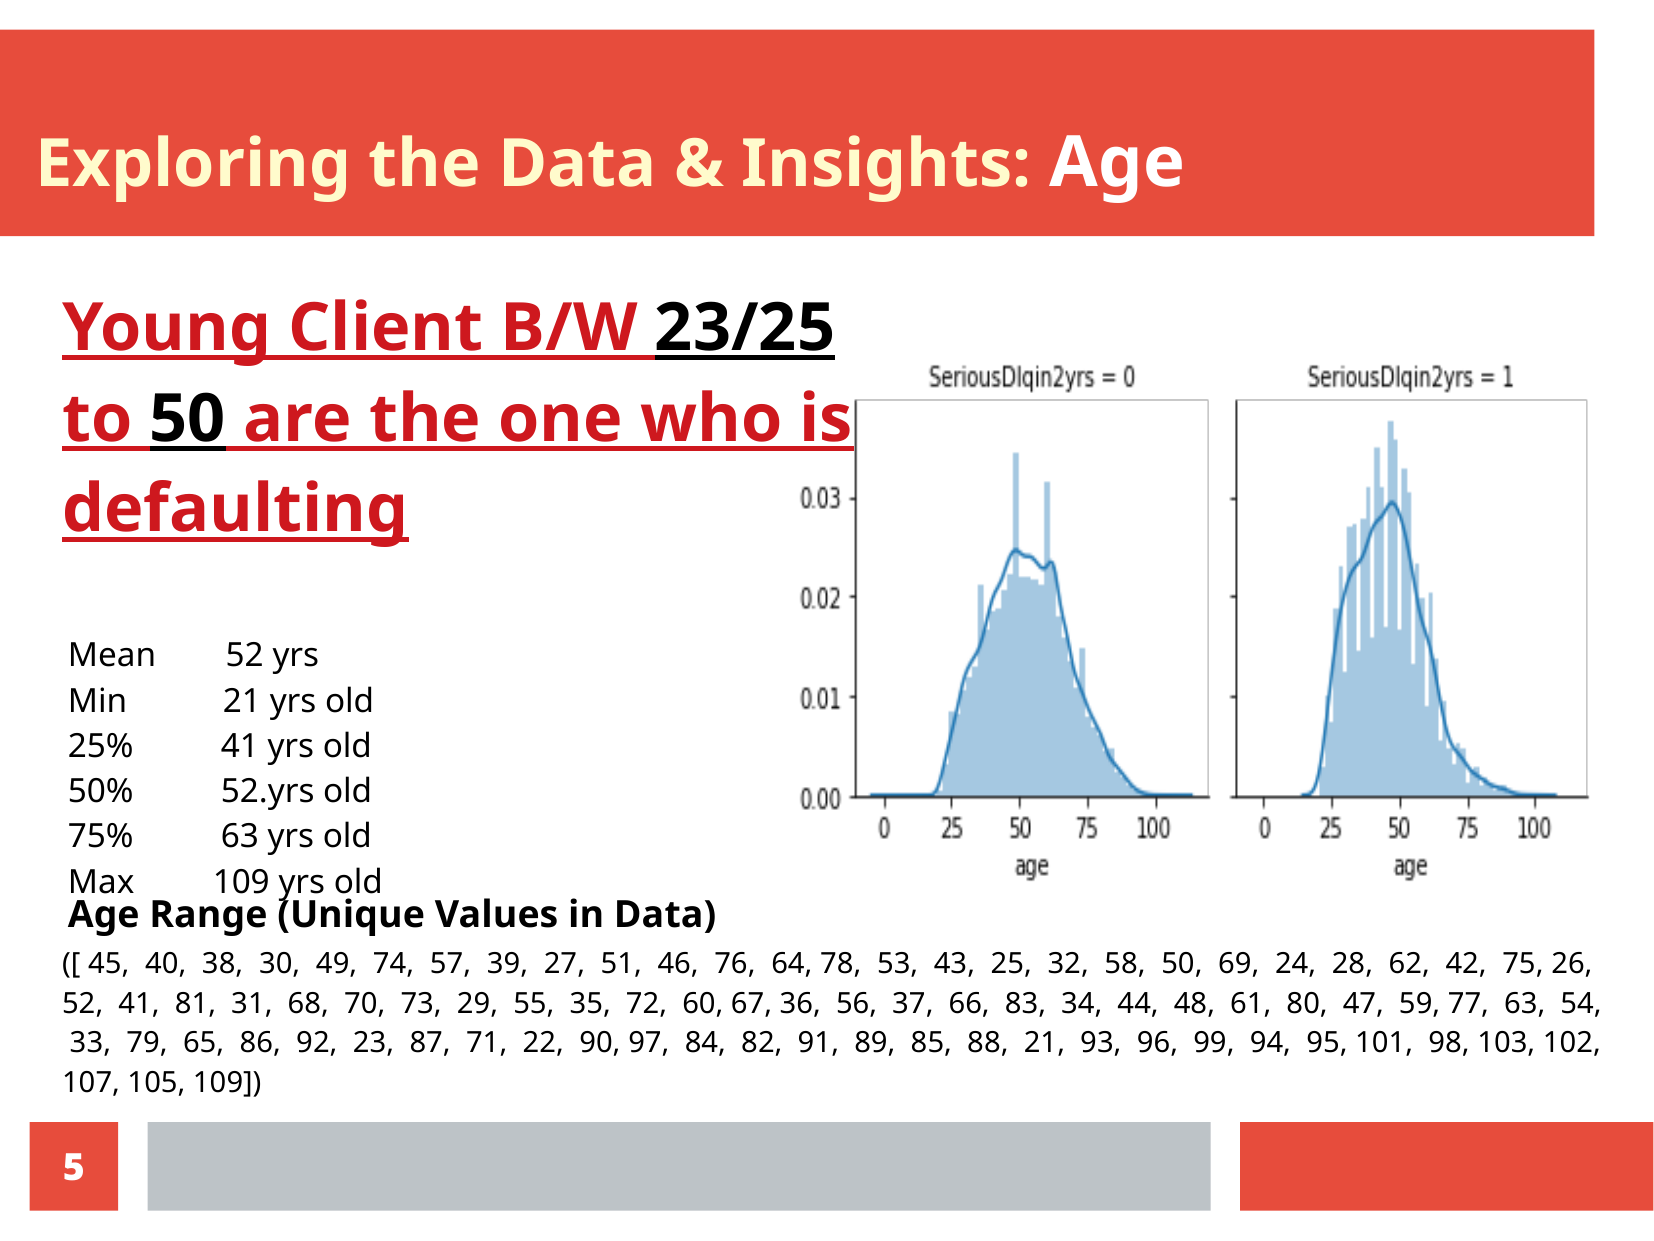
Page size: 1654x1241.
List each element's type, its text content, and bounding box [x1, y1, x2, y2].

text_box Age Range (Unique Values in Data) [53, 879, 833, 982]
text_box Mean 52 yrs Min 21 yrs old 25% 41 yrs old 50% 52.yrs old 75% 63 yrs old Max 109 yrs old [53, 598, 551, 879]
title Exploring the Data & Insights: Age [35, 59, 1571, 207]
picture [785, 348, 1601, 897]
text_box Young Client B/W 23/25 to 50 are the one who is defaulting [47, 271, 875, 598]
text_box ([ 45, 40, 38, 30, 49, 74, 57, 39, 27, 51, 46, 76, 64, 78, 53, 43, 25, 32, 58, 50, 69, 24, 28, 62, 42, 75, 26, 52, 41, 81, 31, 68, 70, 73, 29, 55, 35, 72, 60, 67, 36, 56, 37, 66, 83, 34, 44, 48, 61, 80, 47, 59, 77, 63, 54, 33, 79, 65, 86, 92, 23, 87, 71, 22, 90, 97, 84, 82, 91, 89, 85, 88, 21, 93, 96, 99, 94, 95, 101, 98, 103, 102, 107, 105, 109]) [47, 934, 1619, 1087]
